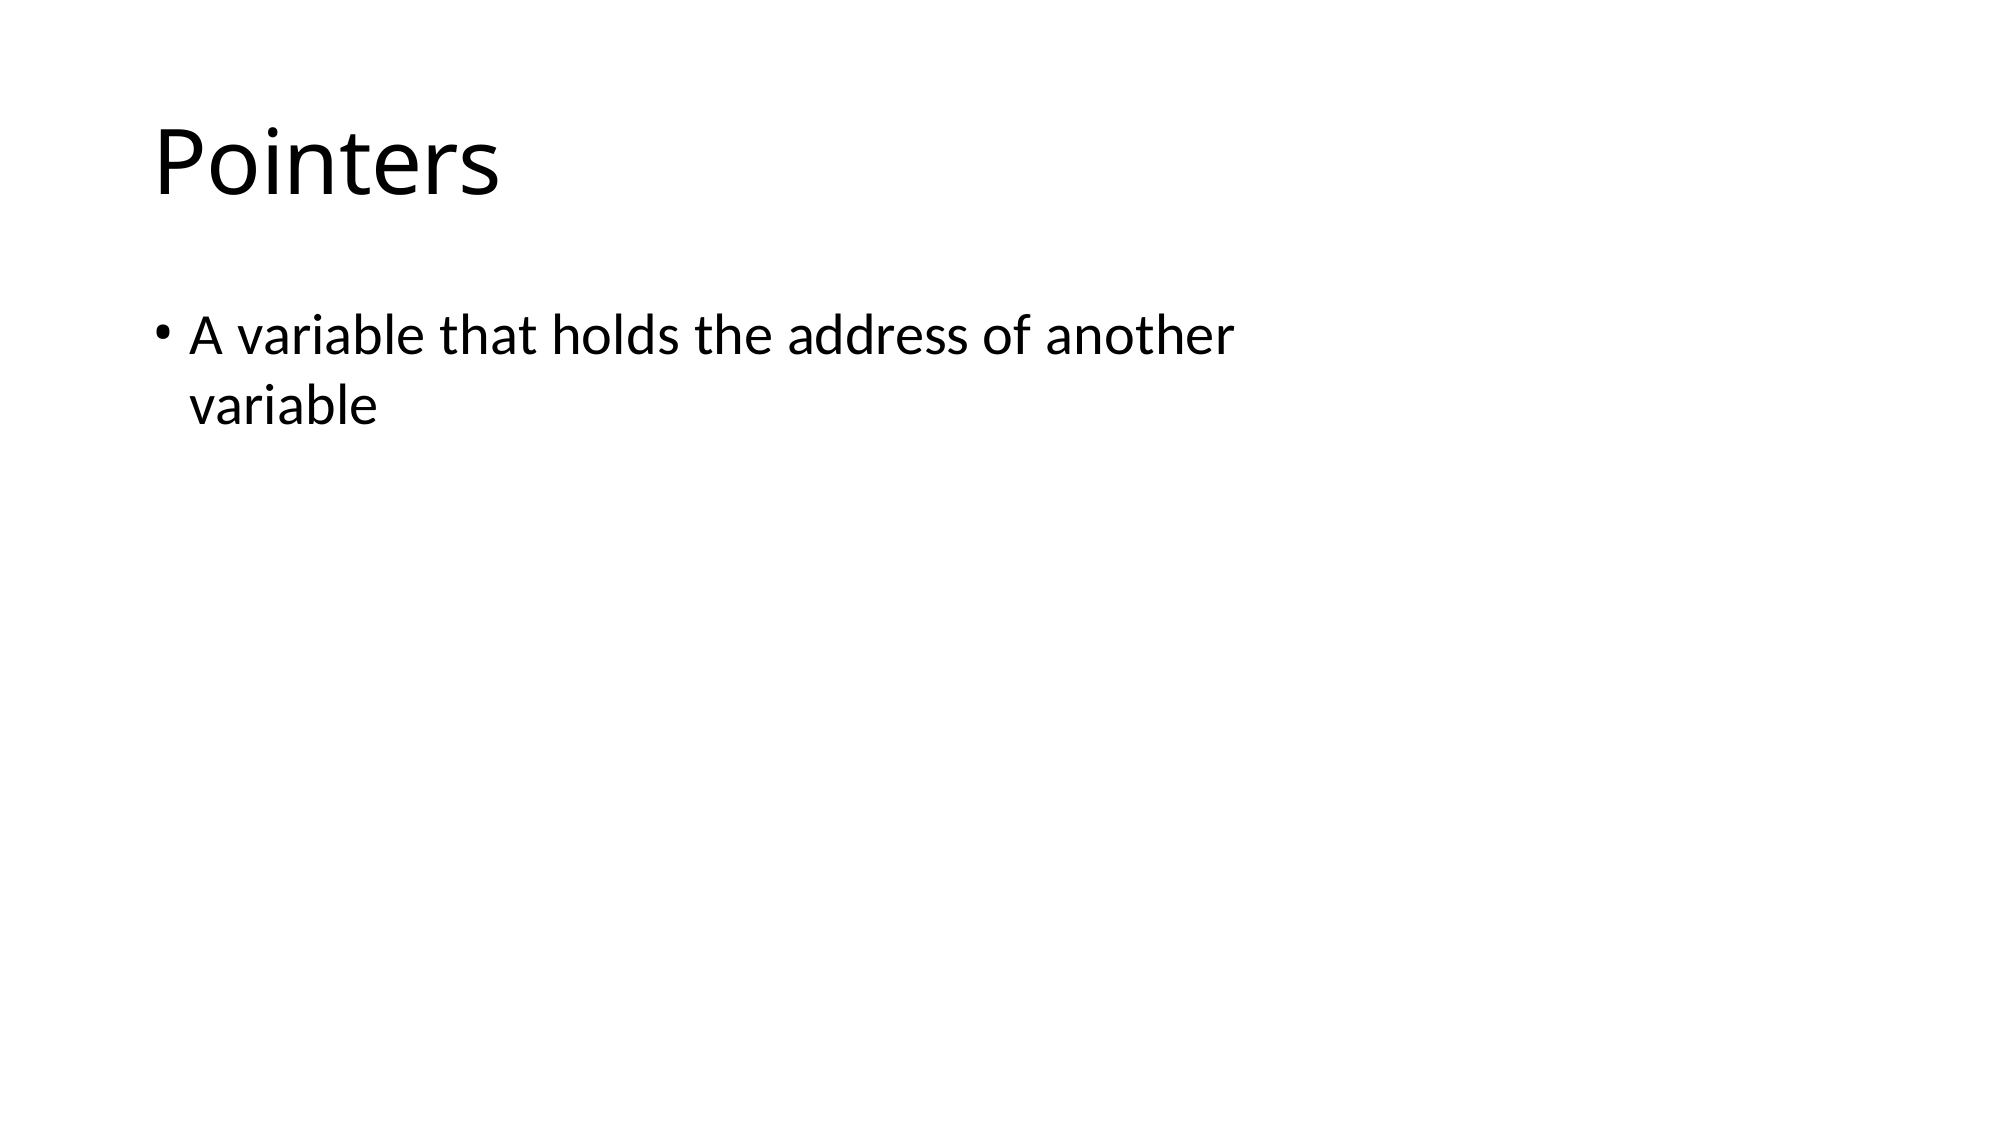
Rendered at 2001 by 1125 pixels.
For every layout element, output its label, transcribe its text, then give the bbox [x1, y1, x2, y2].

text_box A variable that holds the address of another variable [150, 293, 1437, 437]
title Pointers [150, 100, 811, 293]
